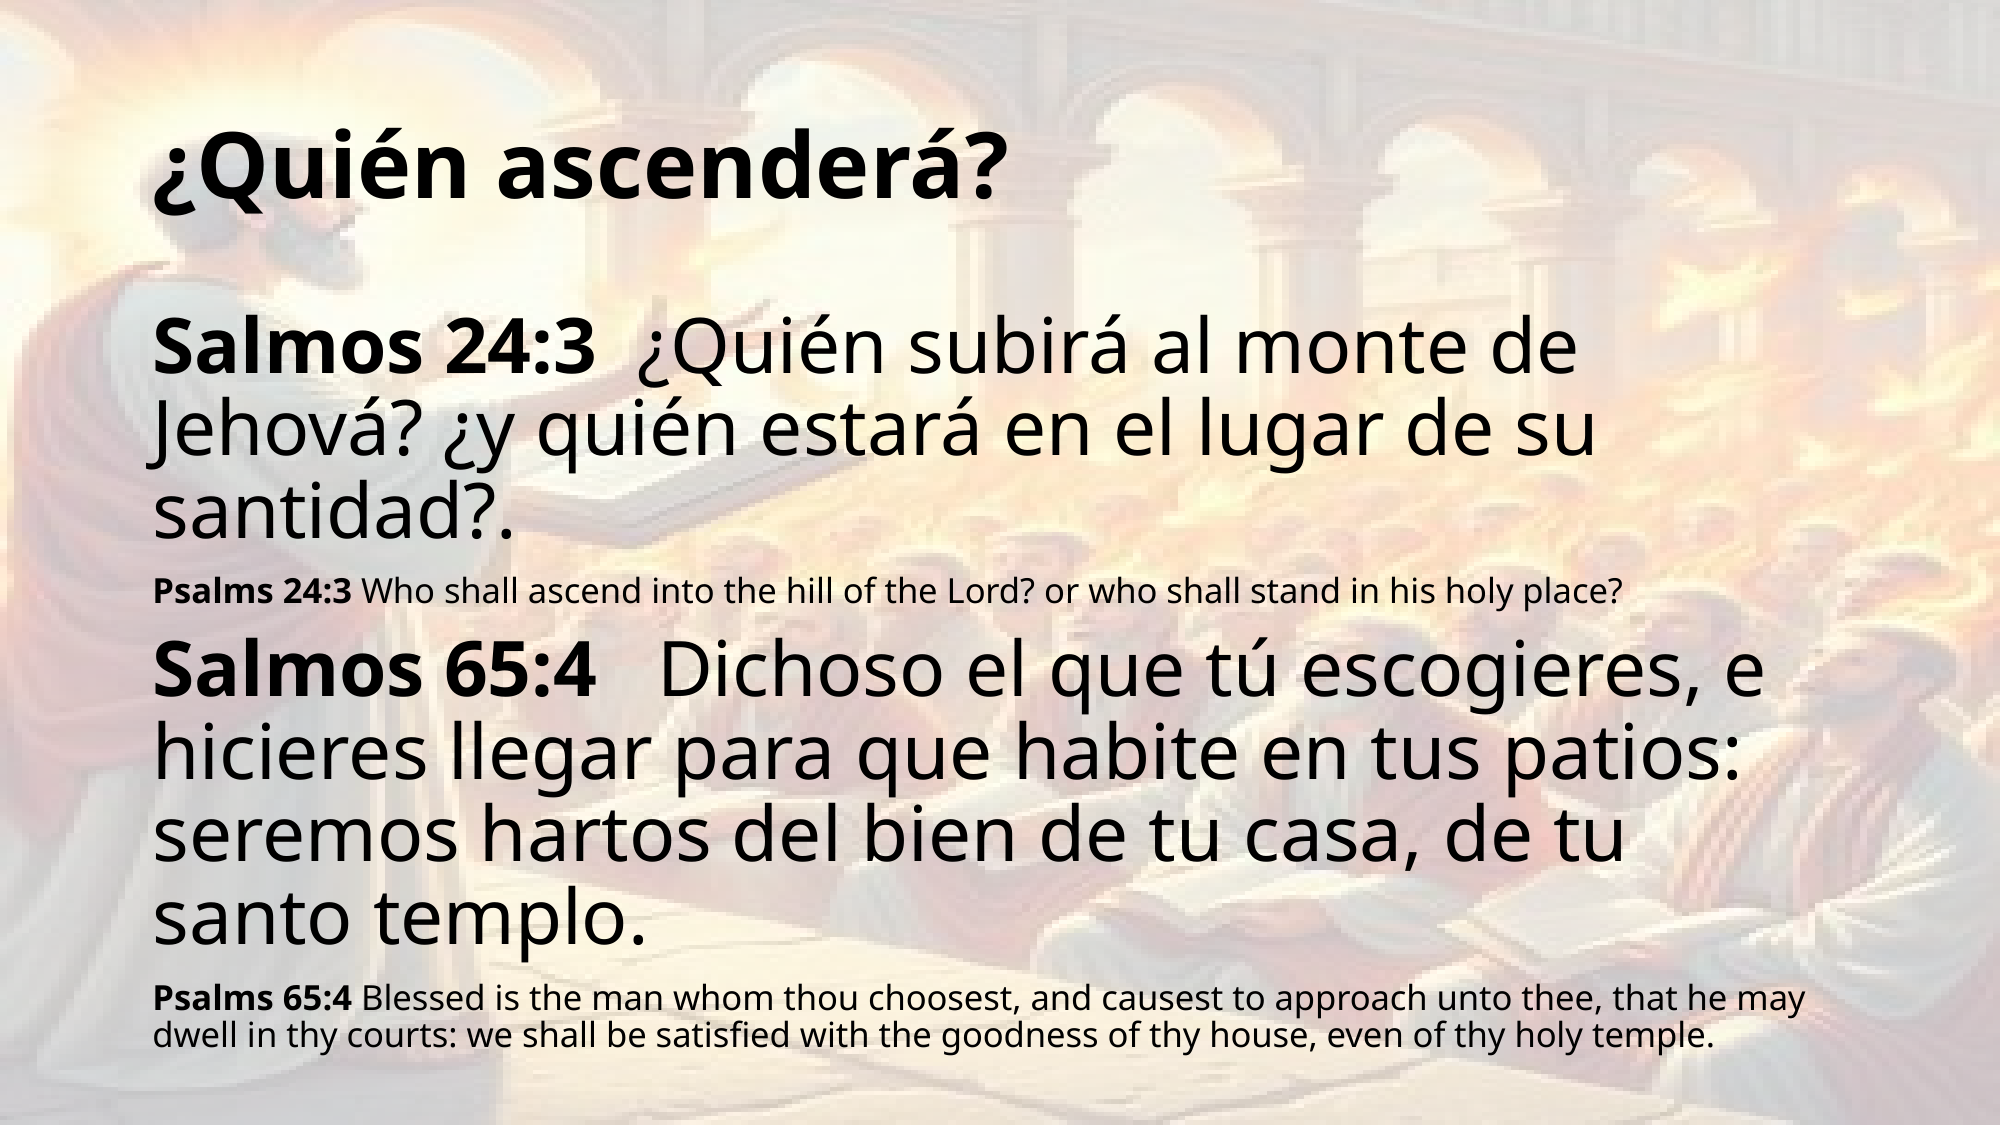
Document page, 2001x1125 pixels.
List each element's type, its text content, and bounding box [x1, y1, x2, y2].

list Salmos 24:3 ¿Quién subirá al monte de Jehová? ¿y quién estará en el lugar de su santidad?. Psalms 24:3 Who shall ascend into the hill of the Lord? or who shall stand in his holy place? Salmos 65:4 Dichoso el que tú escogieres, e hicieres llegar para que habite en tus patios: seremos hartos del bien de tu casa, de tu santo templo. Psalms 65:4 Blessed is the man whom thou choosest, and causest to approach unto thee, that he may dwell in thy courts: we shall be satisfied with the goodness of thy house, even of thy holy temple. [137, 299, 1863, 1066]
title ¿Quién ascenderá? [137, 59, 1863, 278]
